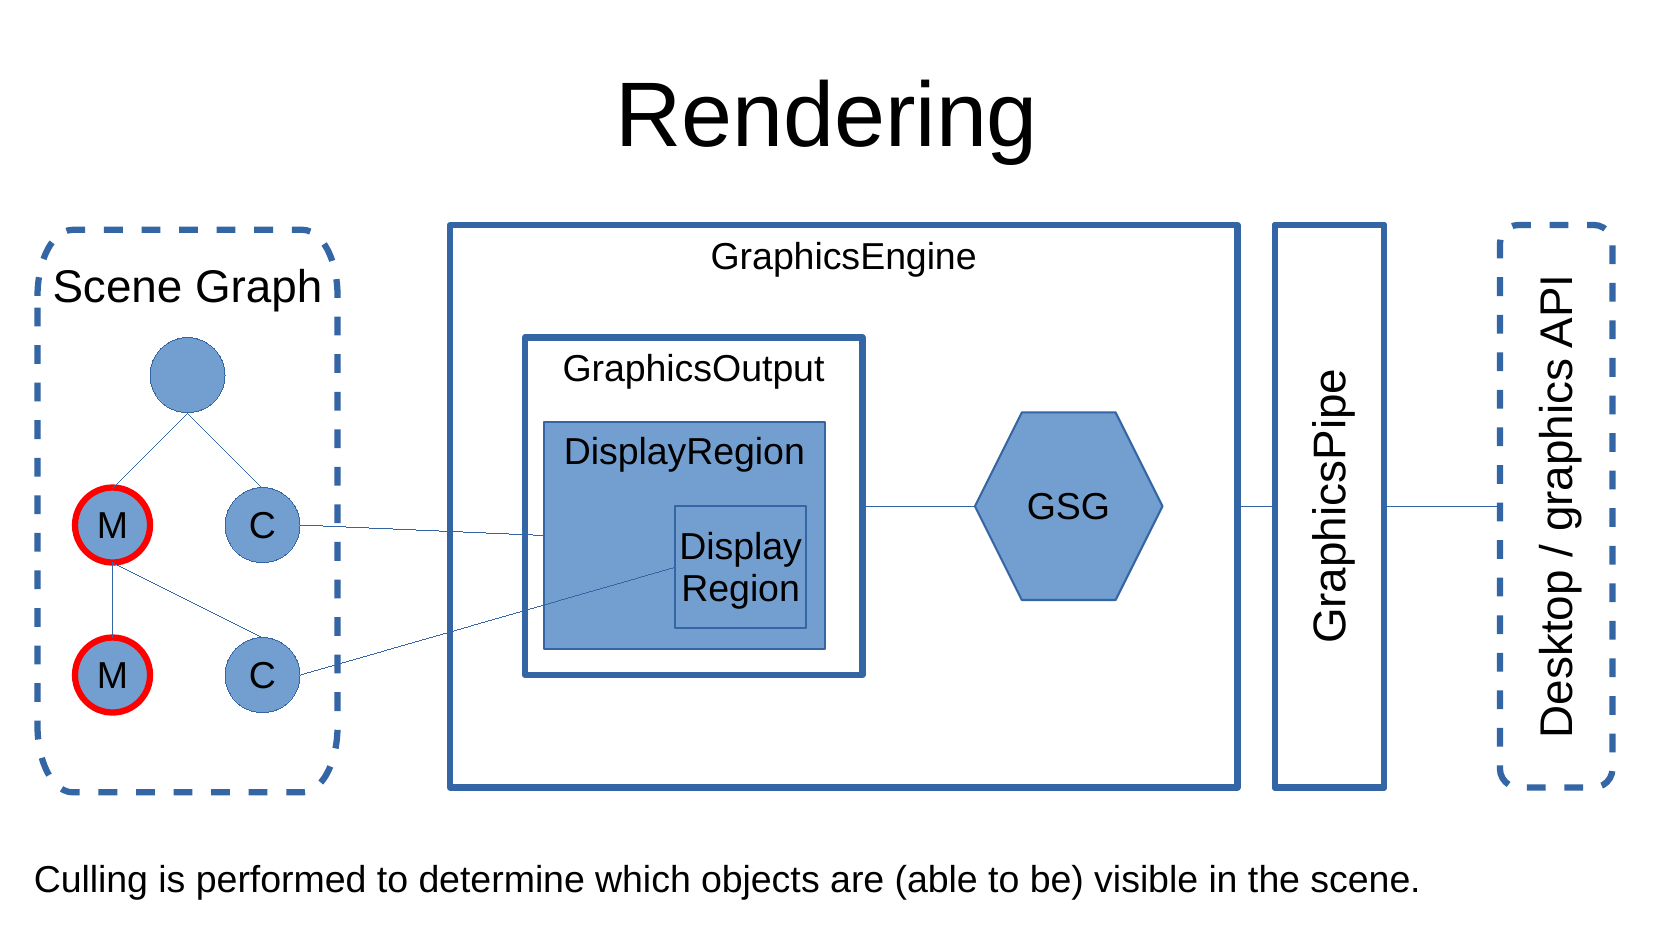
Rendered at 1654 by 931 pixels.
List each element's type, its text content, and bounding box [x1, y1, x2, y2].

text_box Display Region [675, 506, 807, 629]
title Rendering [82, 37, 1571, 193]
text_box [150, 337, 226, 413]
text_box GSG [975, 412, 1163, 601]
text_box C [225, 487, 301, 563]
text_box M [75, 637, 151, 713]
text_box DisplayRegion [543, 421, 826, 650]
text_box C [225, 637, 301, 713]
text_box Culling is performed to determine which objects are (able to be) visible in the scene. [33, 787, 1618, 901]
text_box Scene Graph [37, 229, 338, 787]
text_box M [75, 487, 151, 563]
text_box GraphicsEngine [449, 224, 1238, 787]
text_box Desktop / graphics API [1499, 224, 1613, 787]
text_box GraphicsPipe [1275, 225, 1384, 787]
text_box GraphicsOutput [524, 337, 863, 675]
